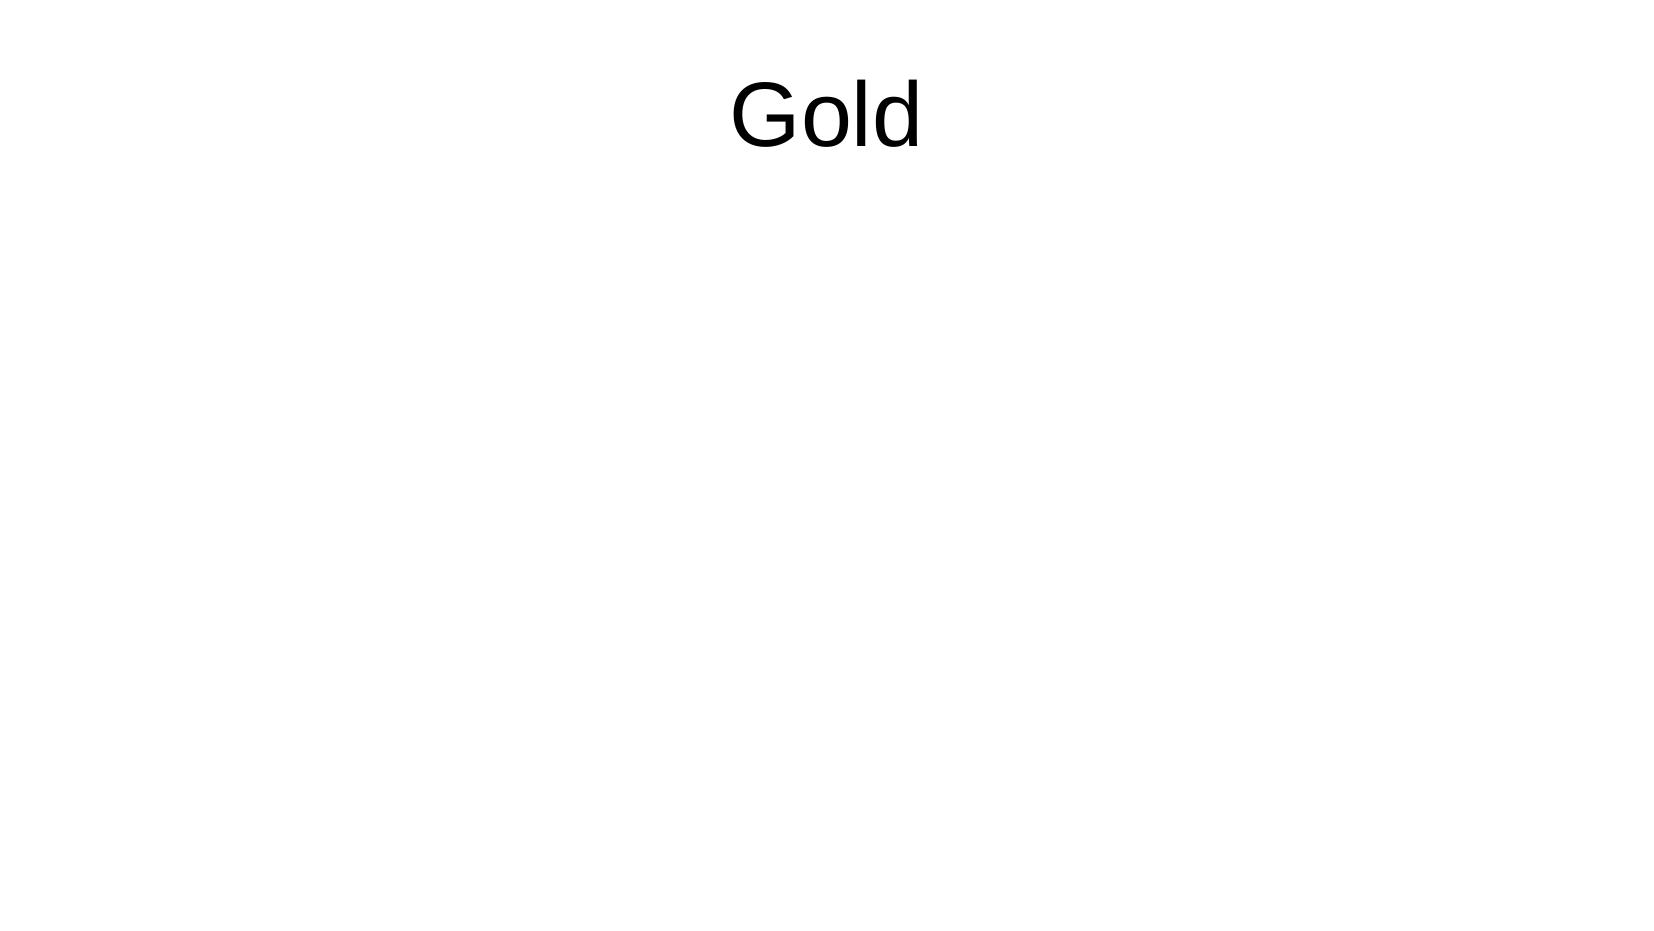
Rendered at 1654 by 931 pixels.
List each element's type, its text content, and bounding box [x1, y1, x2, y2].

title Gold [82, 37, 1571, 193]
